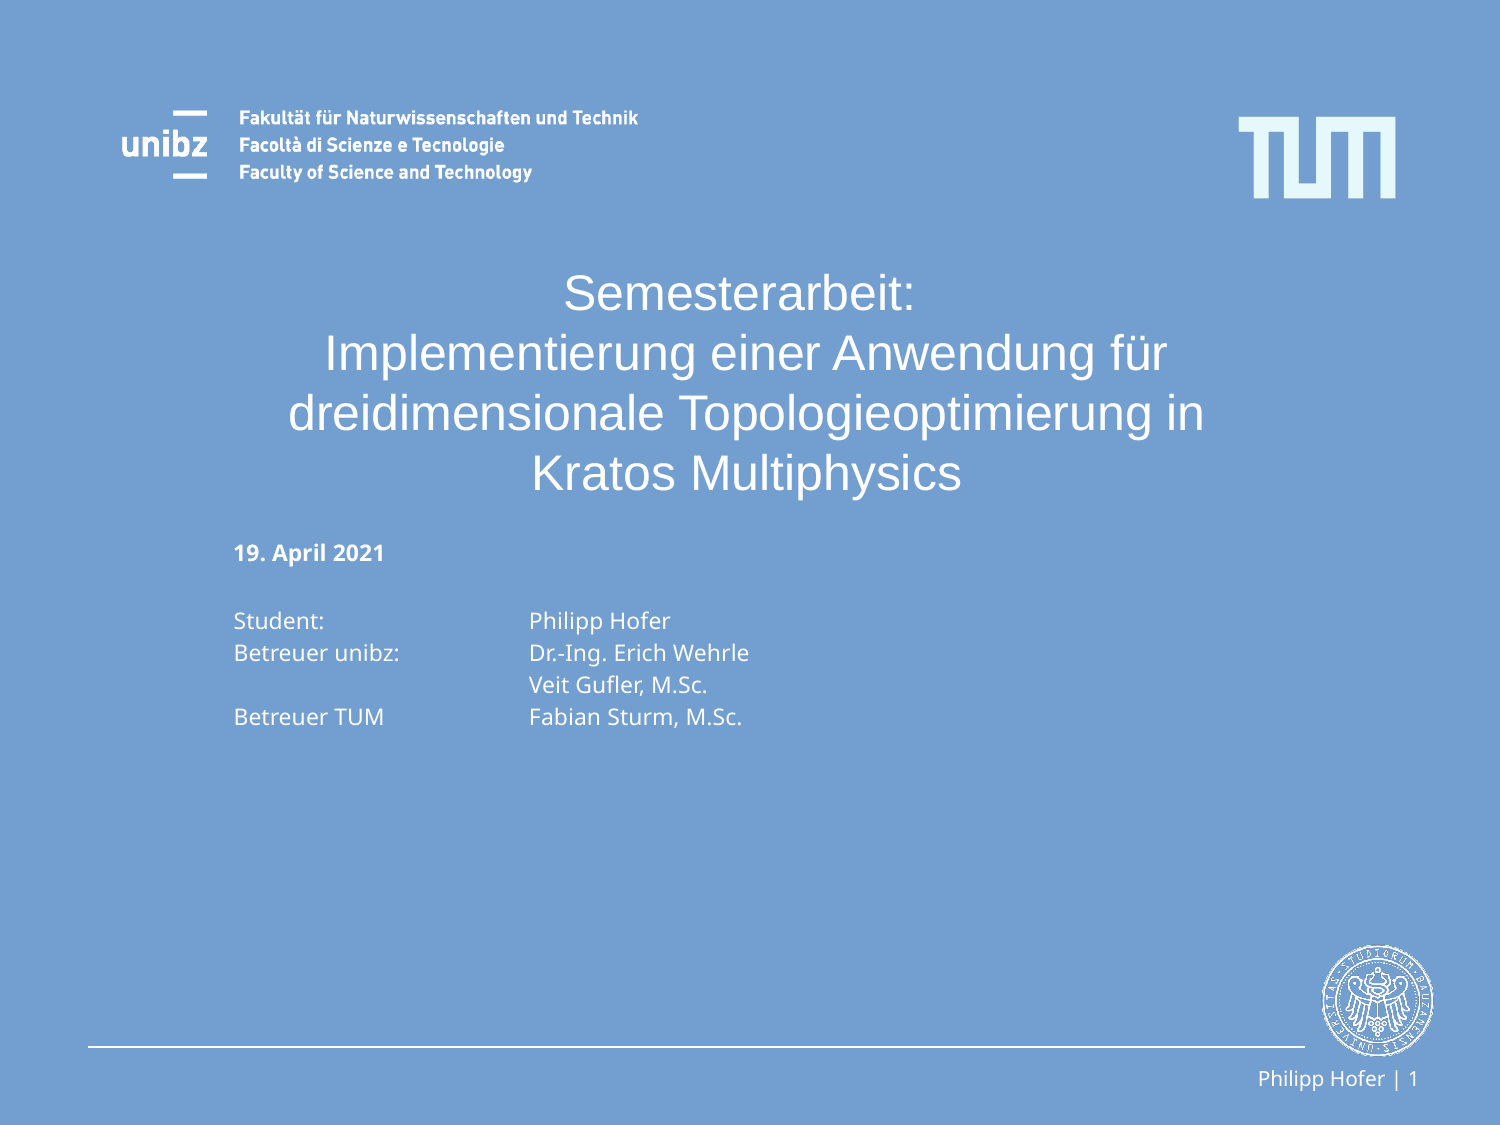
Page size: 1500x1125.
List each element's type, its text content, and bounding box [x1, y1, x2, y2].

picture [1315, 1076, 1321, 1085]
picture [88, 76, 672, 213]
text_box 19. April 2021 [218, 531, 520, 575]
text_box Semesterarbeit: Implementierung einer Anwendung für dreidimensionale Topologieoptimierung in Kratos Multiphysics [218, 208, 1276, 508]
text_box Student: Philipp Hofer Betreuer unibz: Dr.-Ing. Erich Wehrle Veit Gufler, M.Sc. Betreuer TUM Fabian Sturm, M.Sc. [218, 598, 975, 787]
picture [1302, 1076, 1308, 1085]
picture [1293, 916, 1462, 1085]
picture [1333, 1079, 1341, 1085]
picture [1348, 1076, 1355, 1085]
